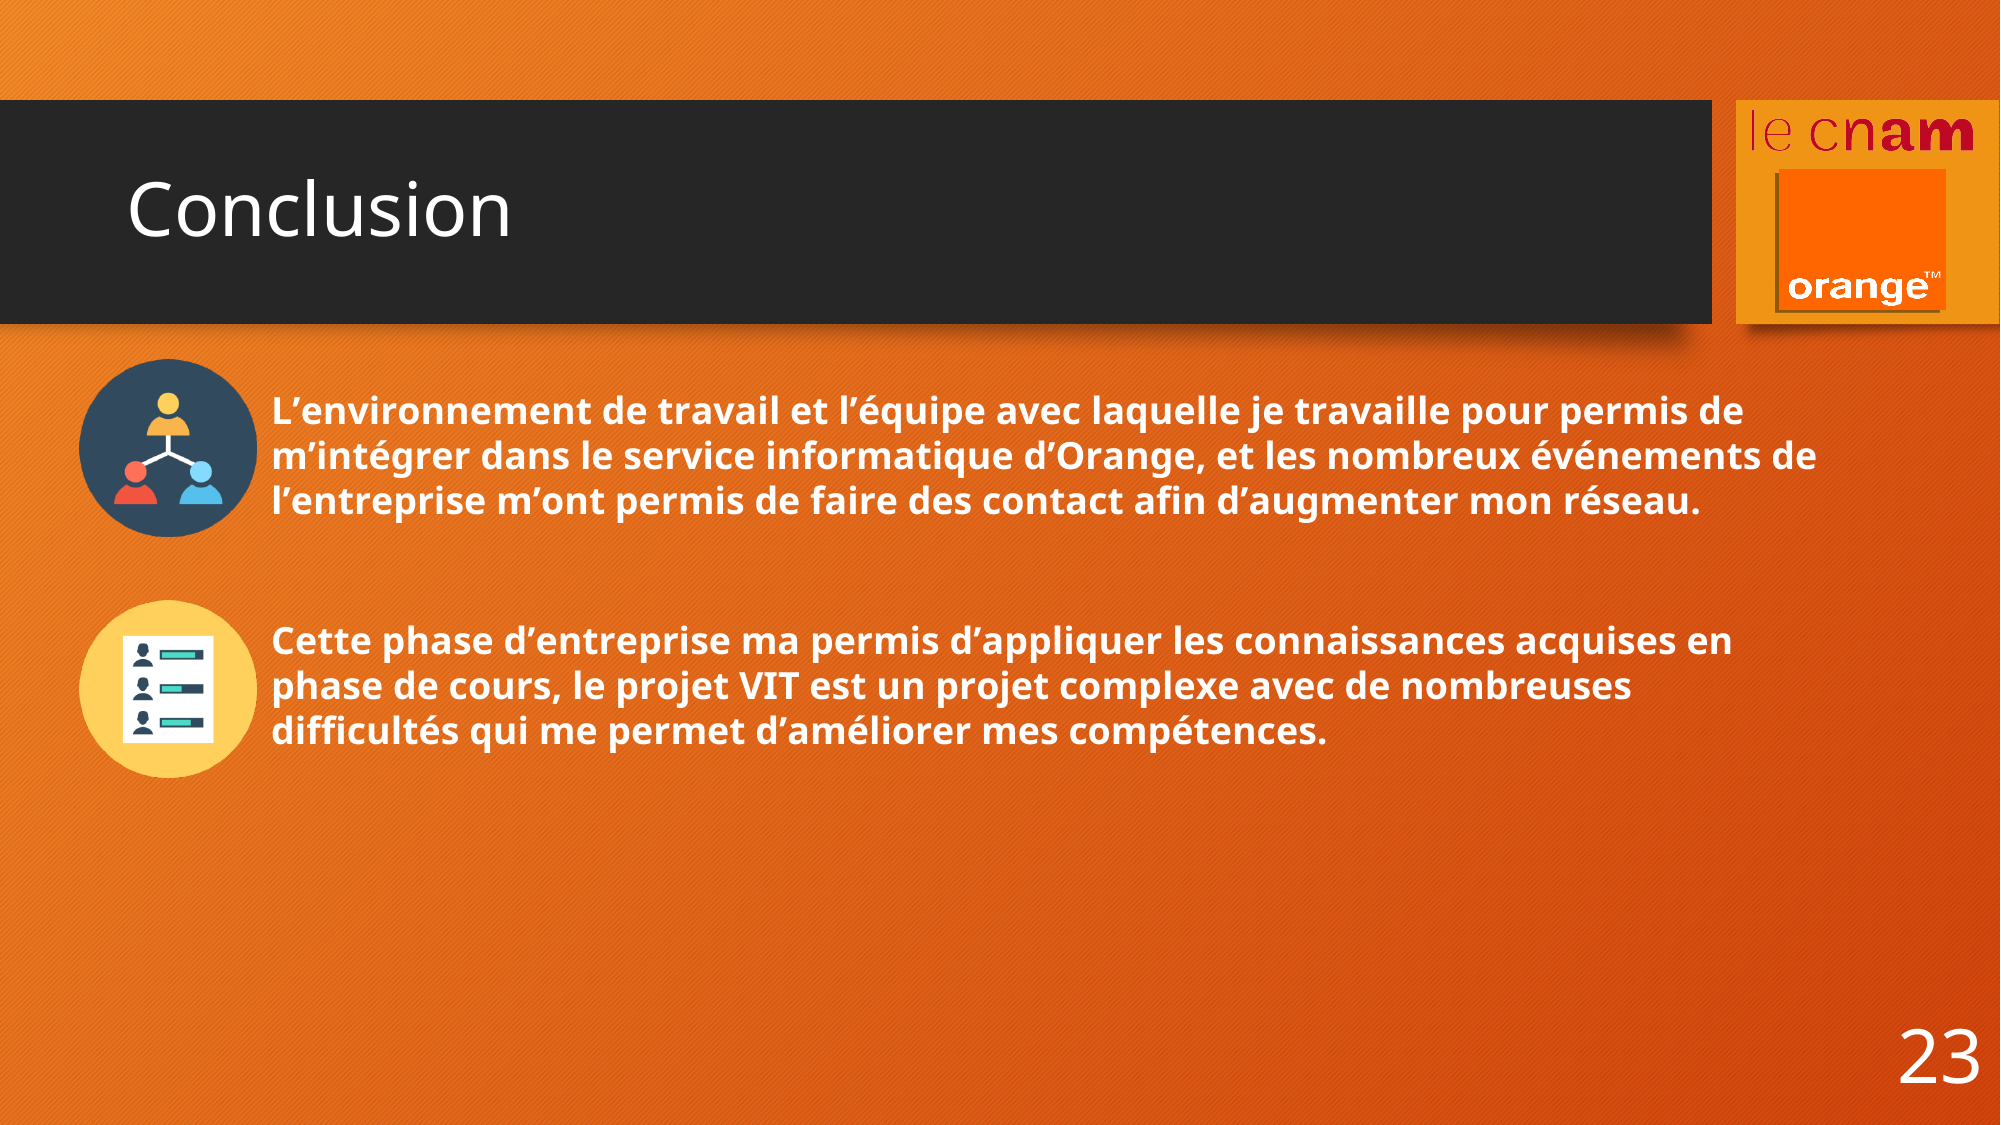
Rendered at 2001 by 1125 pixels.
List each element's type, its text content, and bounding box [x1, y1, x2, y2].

picture [79, 600, 257, 778]
text_box L’environnement de travail et l’équipe avec laquelle je travaille pour permis de m’intégrer dans le service informatique d’Orange, et les nombreux événements de l’entreprise m’ont permis de faire des contact afin d’augmenter mon réseau. [257, 379, 1901, 531]
picture [1779, 169, 1946, 310]
picture [79, 359, 257, 537]
picture [1752, 110, 1973, 151]
title Conclusion [111, 123, 1689, 301]
text_box [1882, 970, 2000, 1125]
text_box Cette phase d’entreprise ma permis d’appliquer les connaissances acquises en phase de cours, le projet VIT est un projet complexe avec de nombreuses difficultés qui me permet d’améliorer mes compétences. [257, 609, 1810, 761]
